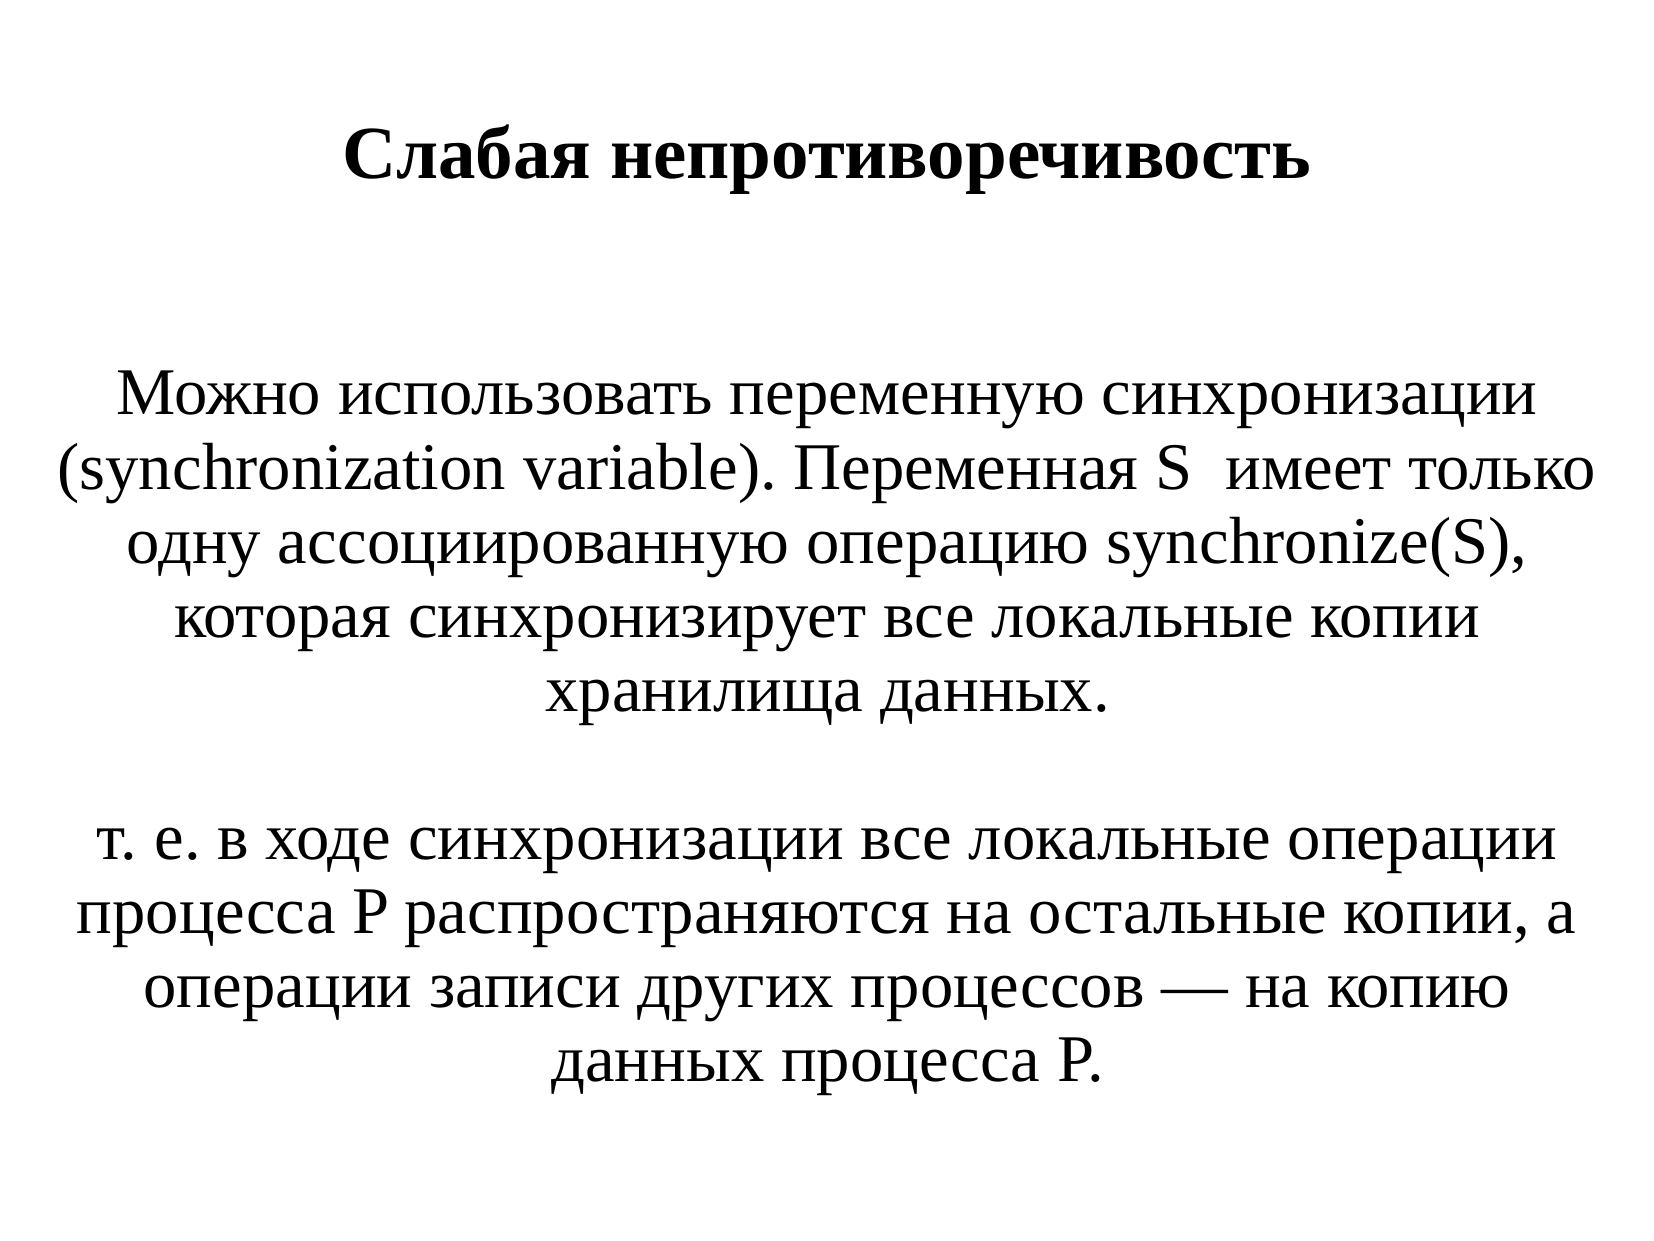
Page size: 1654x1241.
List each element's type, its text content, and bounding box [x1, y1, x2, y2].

text_box Можно использовать переменную синхронизации (synchronization variable). Переменная S имеет только одну ассоциированную операцию synchronize(S), которая синхронизирует все локальные копии хранилища данных. т. е. в ходе синхронизации все локальные операции процесса P распространяются на остальные копии, а операции записи других процессов — на копию данных процесса P. [30, 236, 1626, 1215]
title Слабая непротиворечивость [82, 49, 1571, 236]
